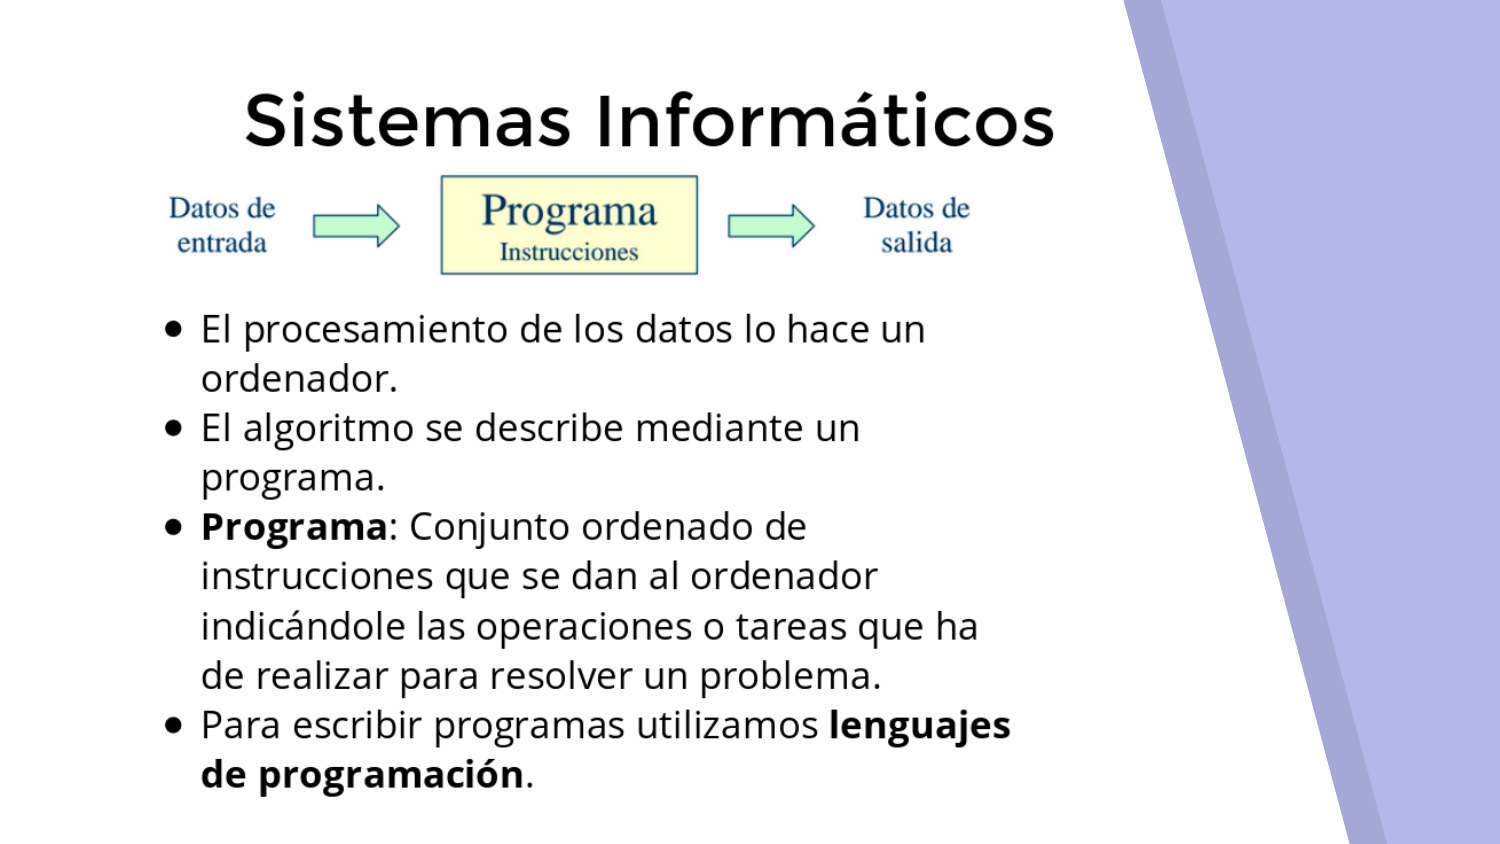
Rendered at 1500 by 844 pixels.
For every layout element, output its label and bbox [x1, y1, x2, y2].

picture [118, 58, 1099, 829]
